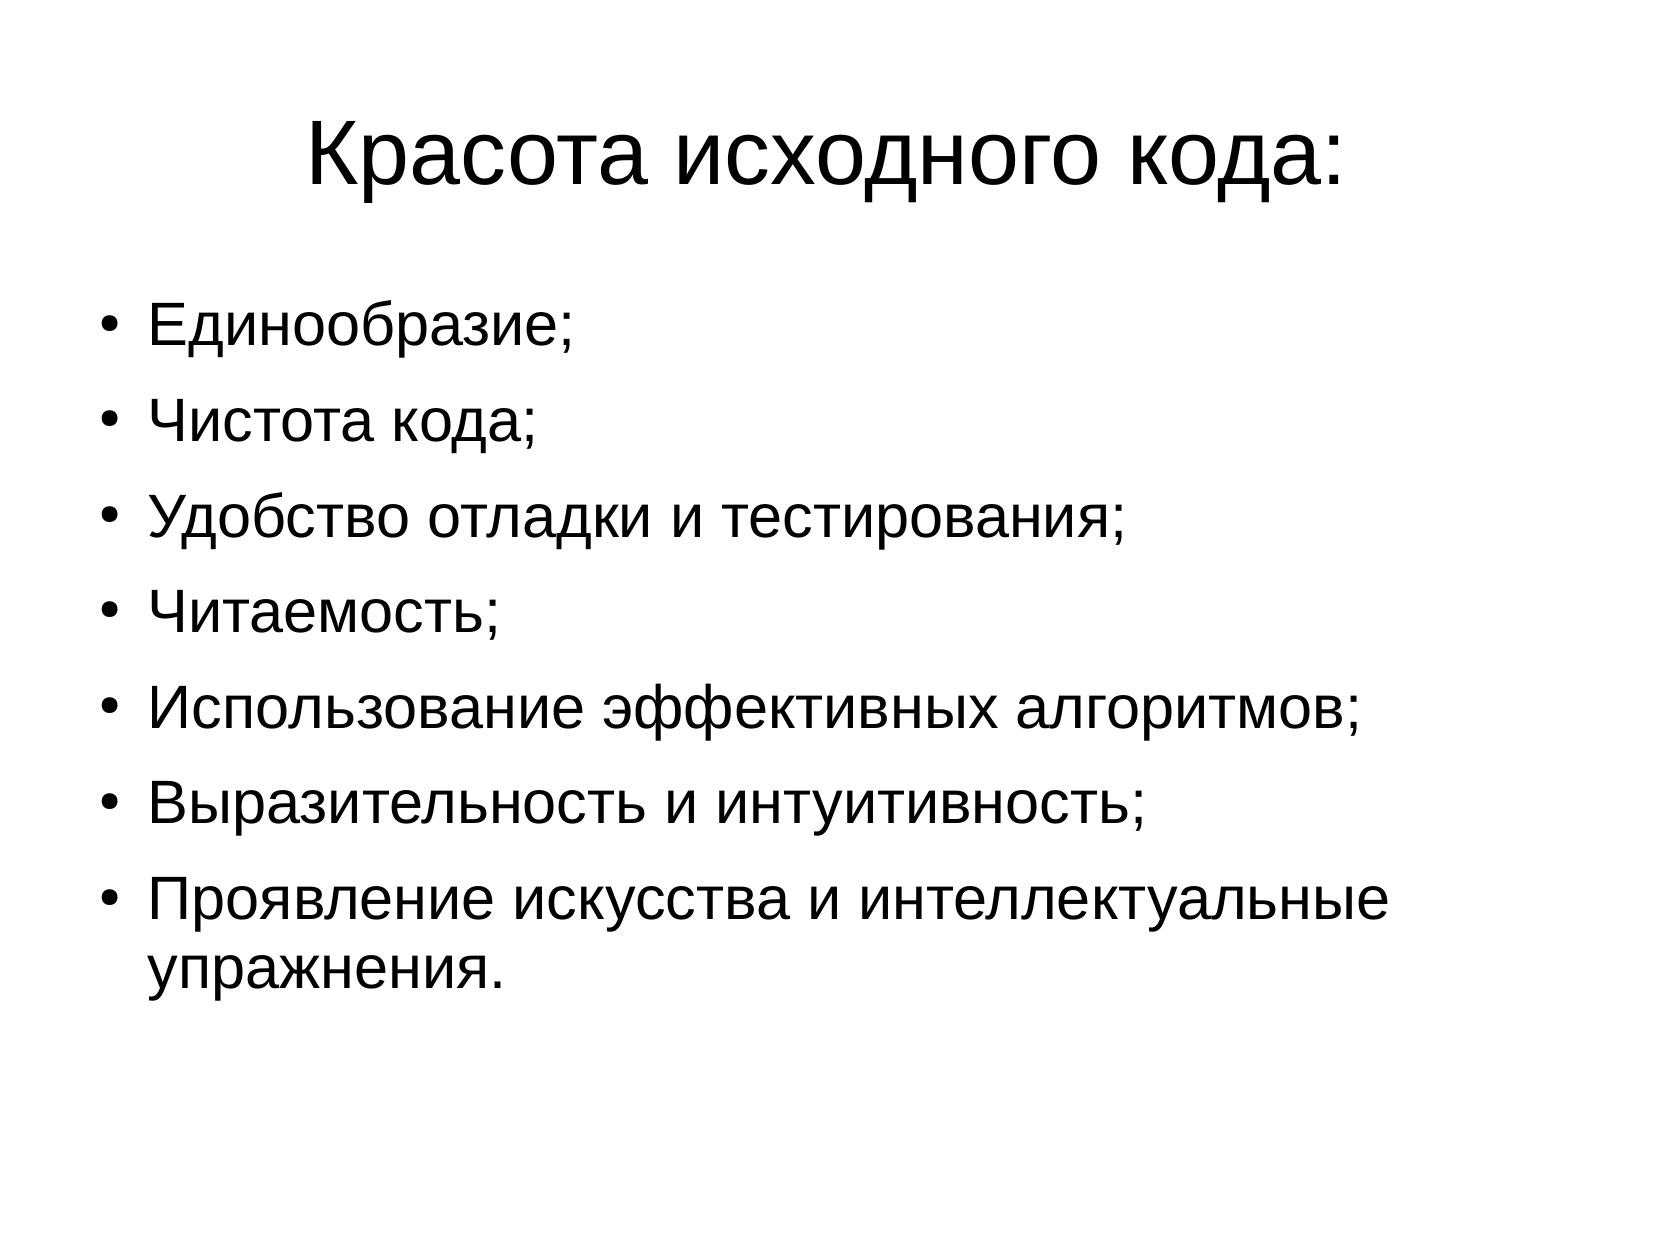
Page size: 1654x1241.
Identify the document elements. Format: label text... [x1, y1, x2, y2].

list Единообразие; Чистота кода; Удобство отладки и тестирования; Читаемость; Использование эффективных алгоритмов; Выразительность и интуитивность; Проявление искусства и интеллектуальные упражнения. [82, 290, 1571, 1010]
title Красота исходного кода: [82, 49, 1571, 257]
